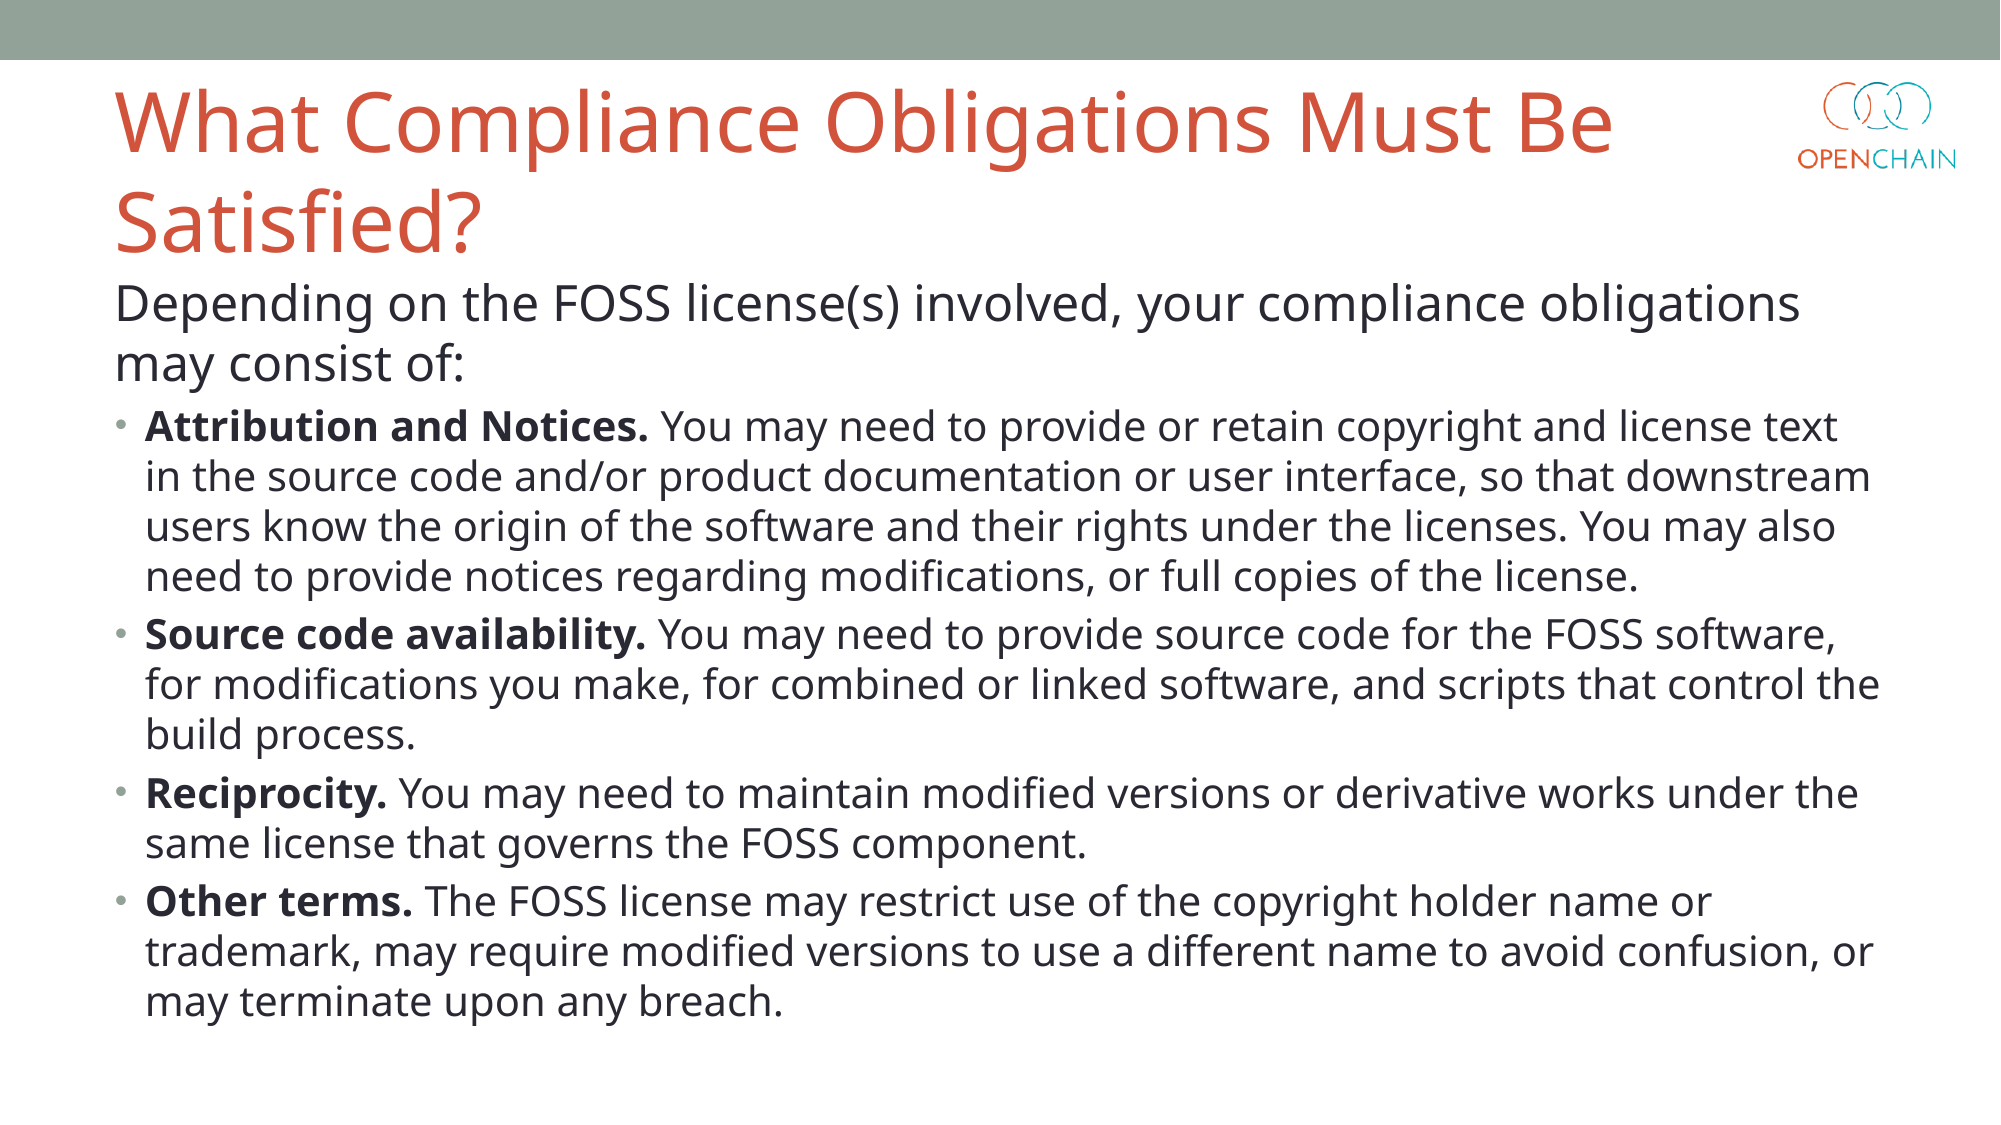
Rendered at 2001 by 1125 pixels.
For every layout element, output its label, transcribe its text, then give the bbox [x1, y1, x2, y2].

title What Compliance Obligations Must Be Satisfied? [99, 87, 1900, 250]
list Depending on the FOSS license(s) involved, your compliance obligations may consist of: Attribution and Notices. You may need to provide or retain copyright and license text in the source code and/or product documentation or user interface, so that downstream users know the origin of the software and their rights under the licenses. You may also need to provide notices regarding modifications, or full copies of the license. Source code availability. You may need to provide source code for the FOSS software, for modifications you make, for combined or linked software, and scripts that control the build process. Reciprocity. You may need to maintain modified versions or derivative works under the same license that governs the FOSS component. Other terms. The FOSS license may restrict use of the copyright holder name or trademark, may require modified versions to use a different name to avoid confusion, or may terminate upon any breach. [99, 263, 1900, 1064]
picture [1798, 82, 1955, 169]
